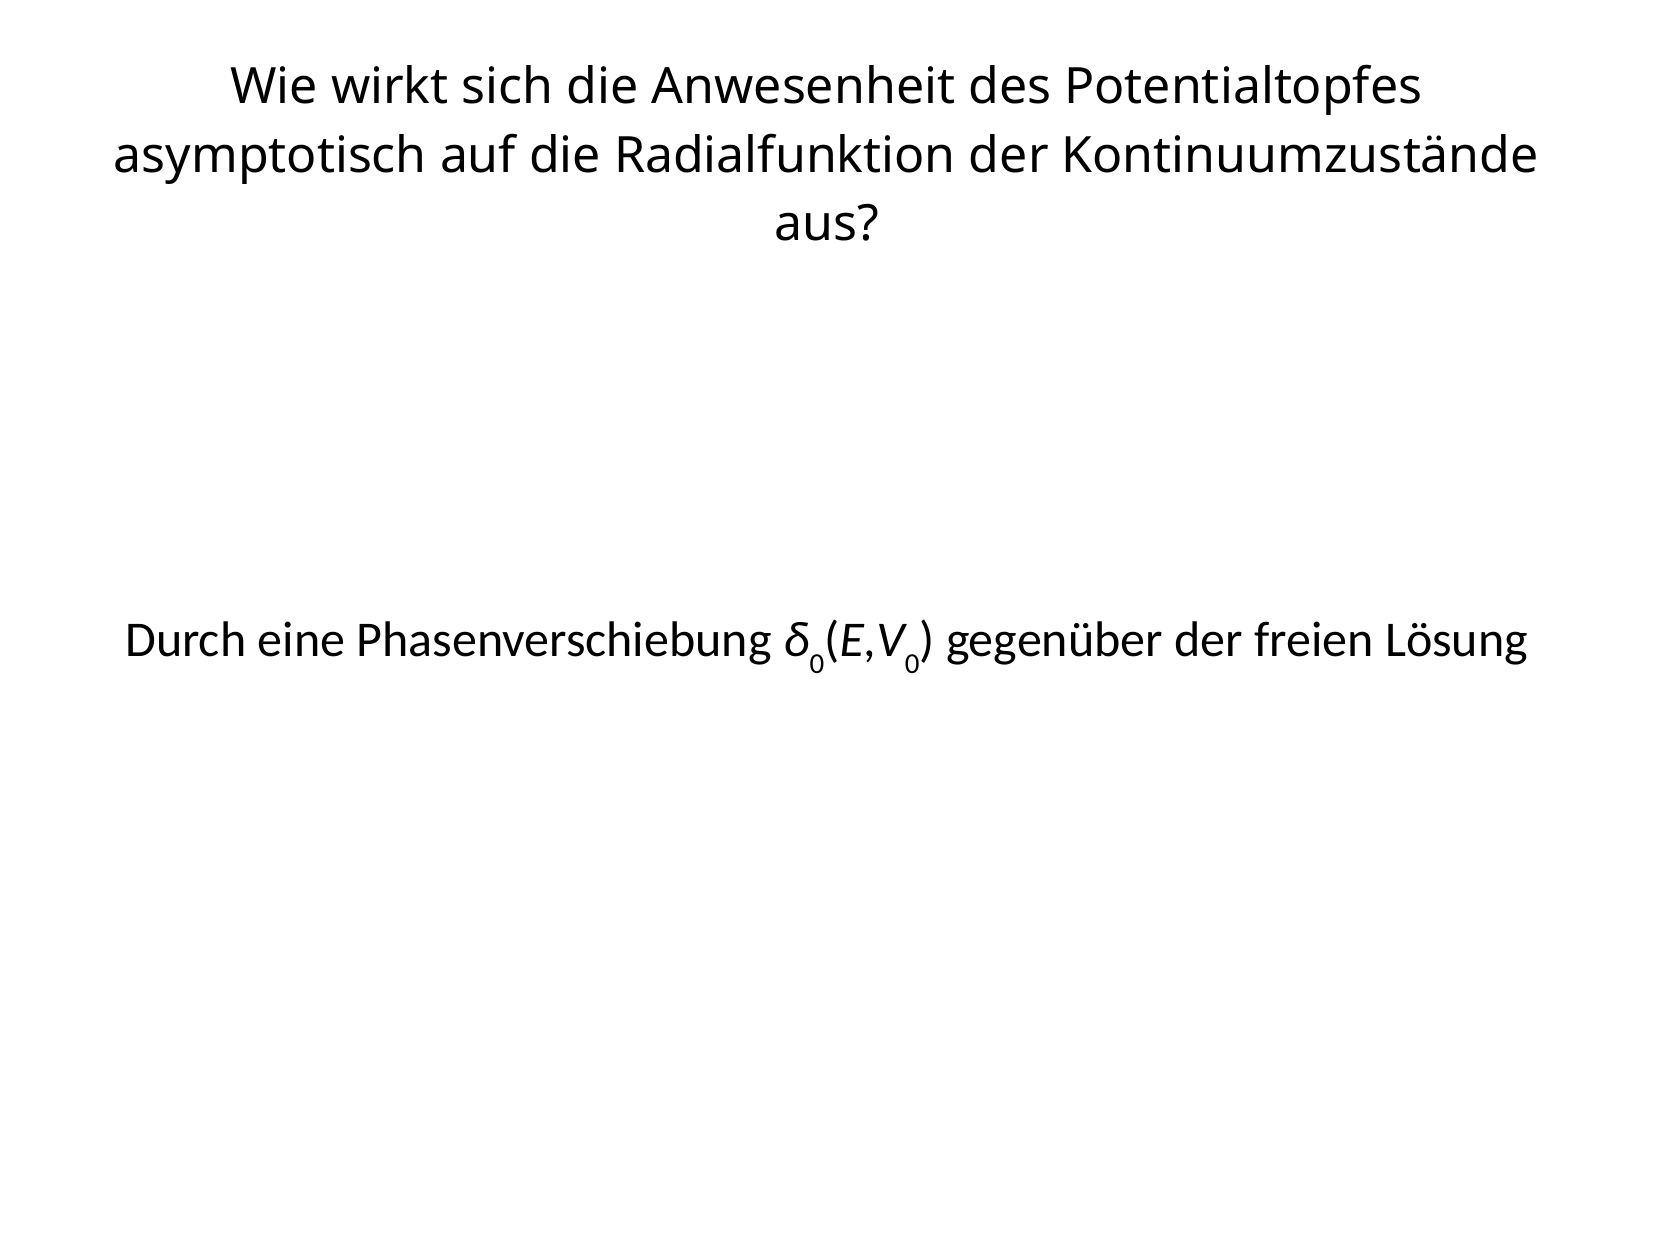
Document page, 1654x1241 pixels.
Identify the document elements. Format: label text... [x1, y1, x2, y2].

title Wie wirkt sich die Anwesenheit des Potentialtopfes asymptotisch auf die Radialfunktion der Kontinuumzustände aus? [82, 49, 1571, 257]
subtitle Durch eine Phasenverschiebung δ0(E,V0) gegenüber der freien Lösung [82, 290, 1571, 1010]
